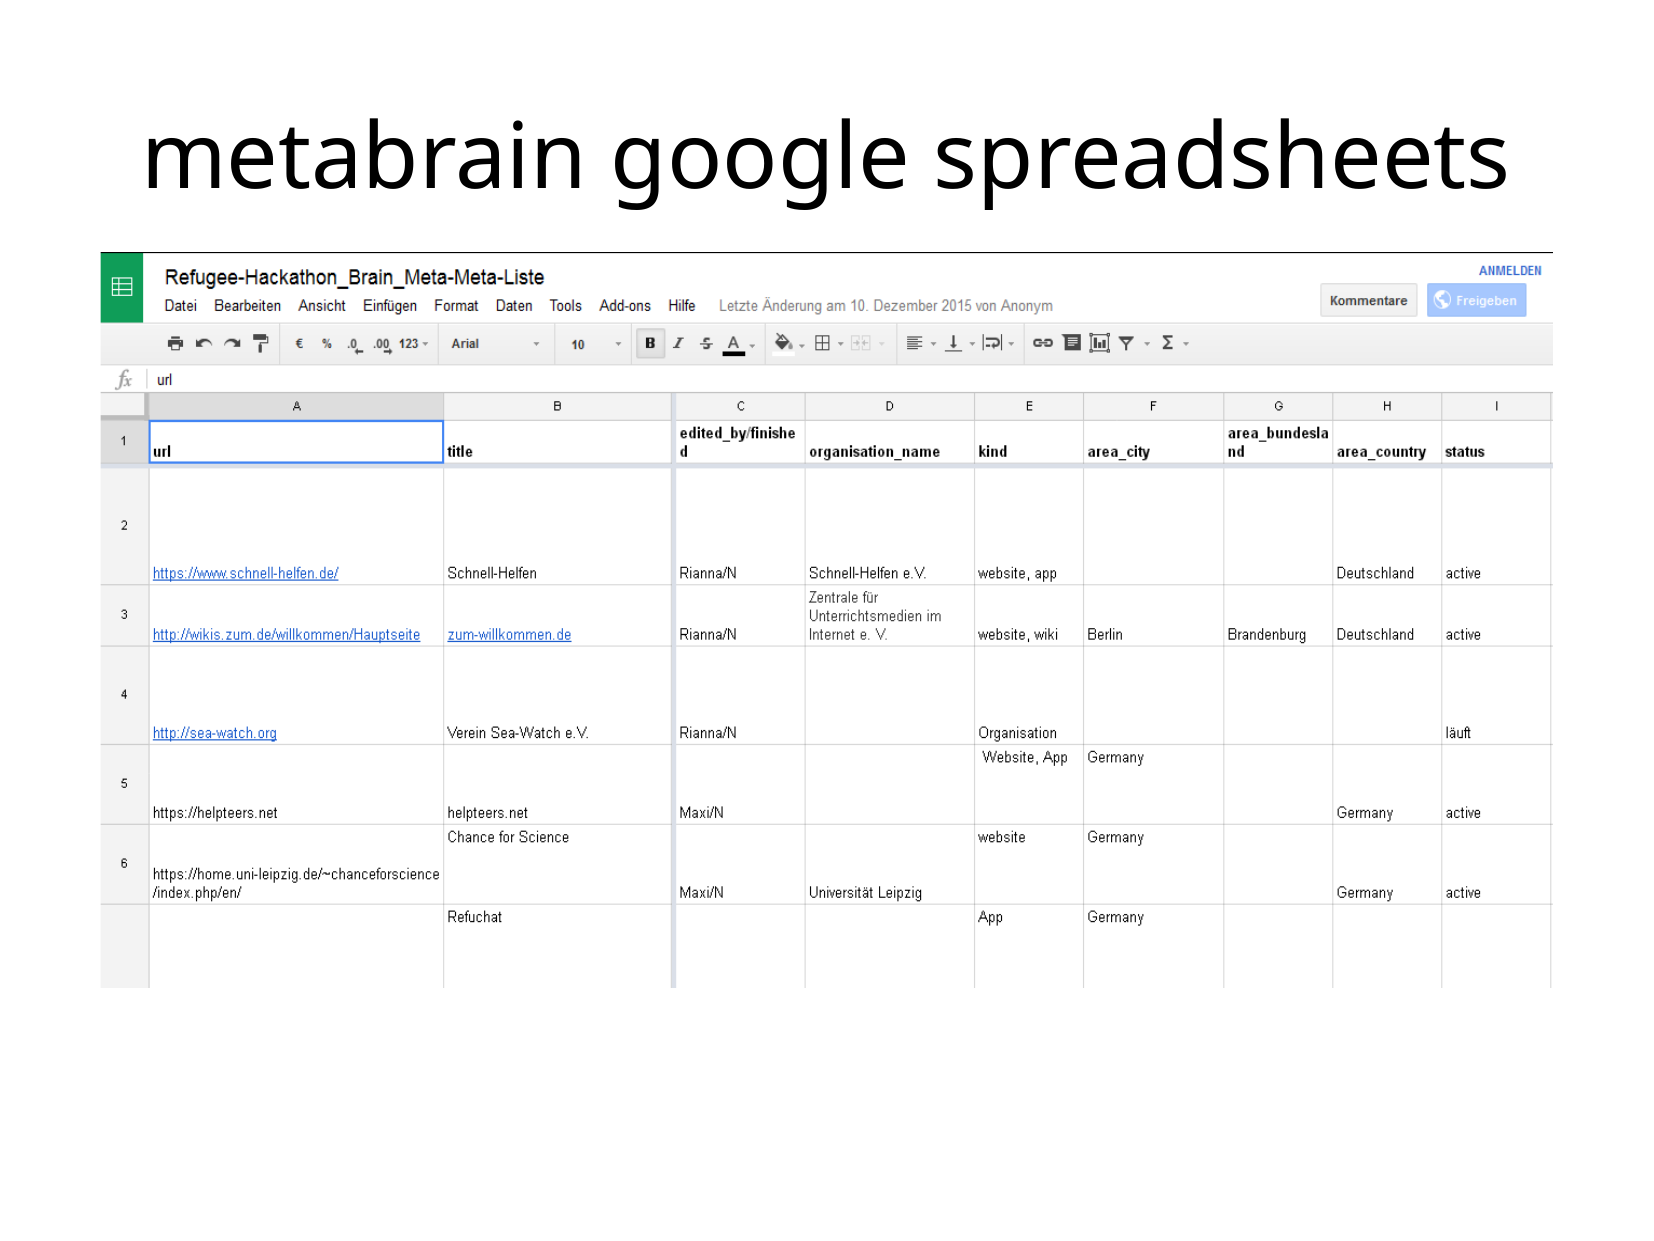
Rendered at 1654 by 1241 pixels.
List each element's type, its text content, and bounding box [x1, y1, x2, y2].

title metabrain google spreadsheets [82, 49, 1571, 257]
picture [100, 257, 1553, 988]
